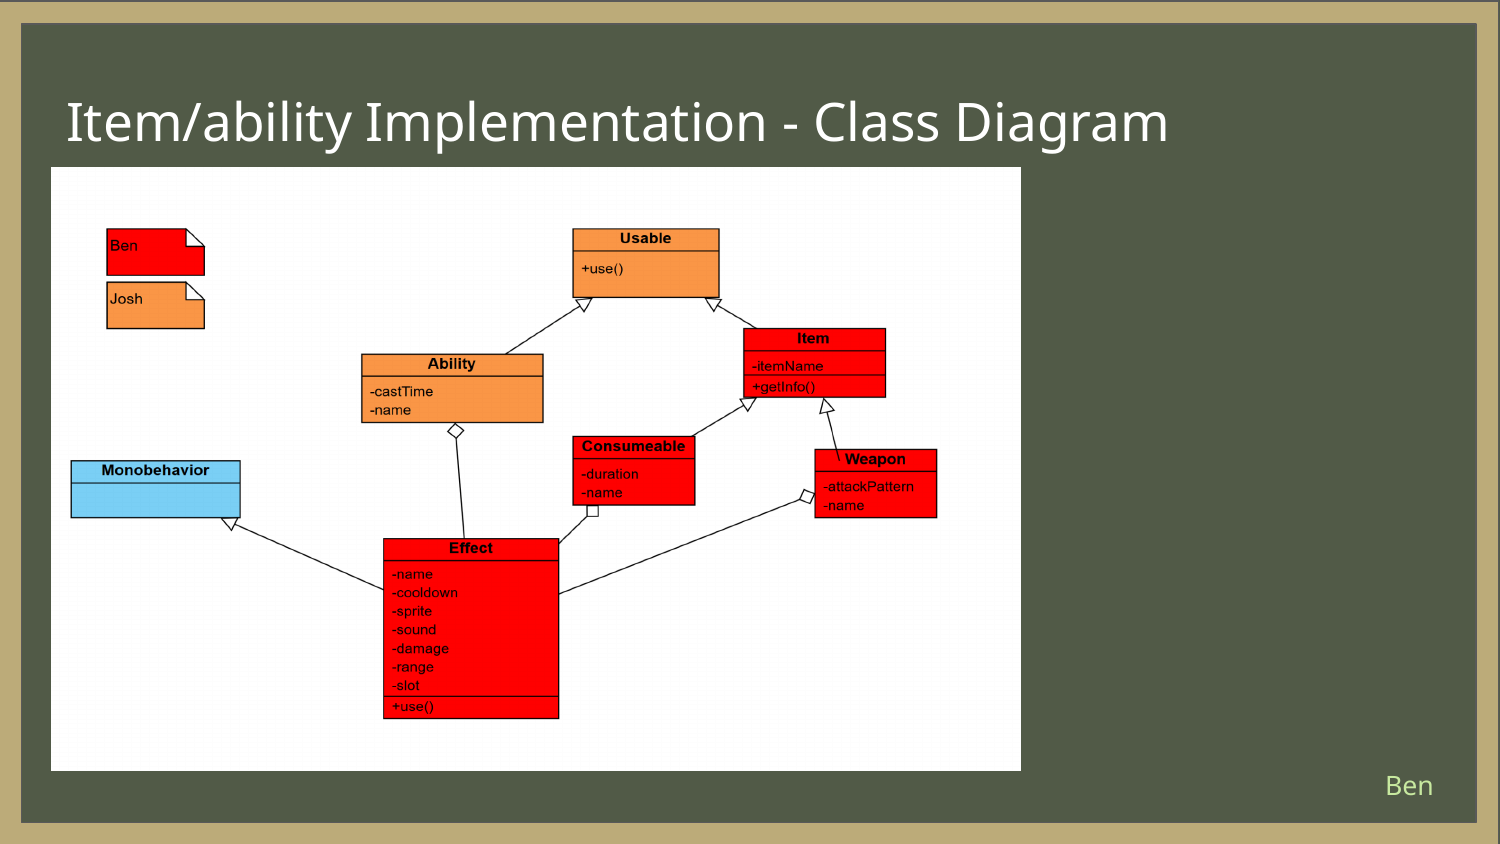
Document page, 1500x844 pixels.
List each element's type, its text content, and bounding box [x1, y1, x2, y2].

title Item/ability Implementation - Class Diagram [51, 72, 1449, 167]
list Ben [1069, 749, 1449, 817]
picture [51, 167, 1021, 771]
